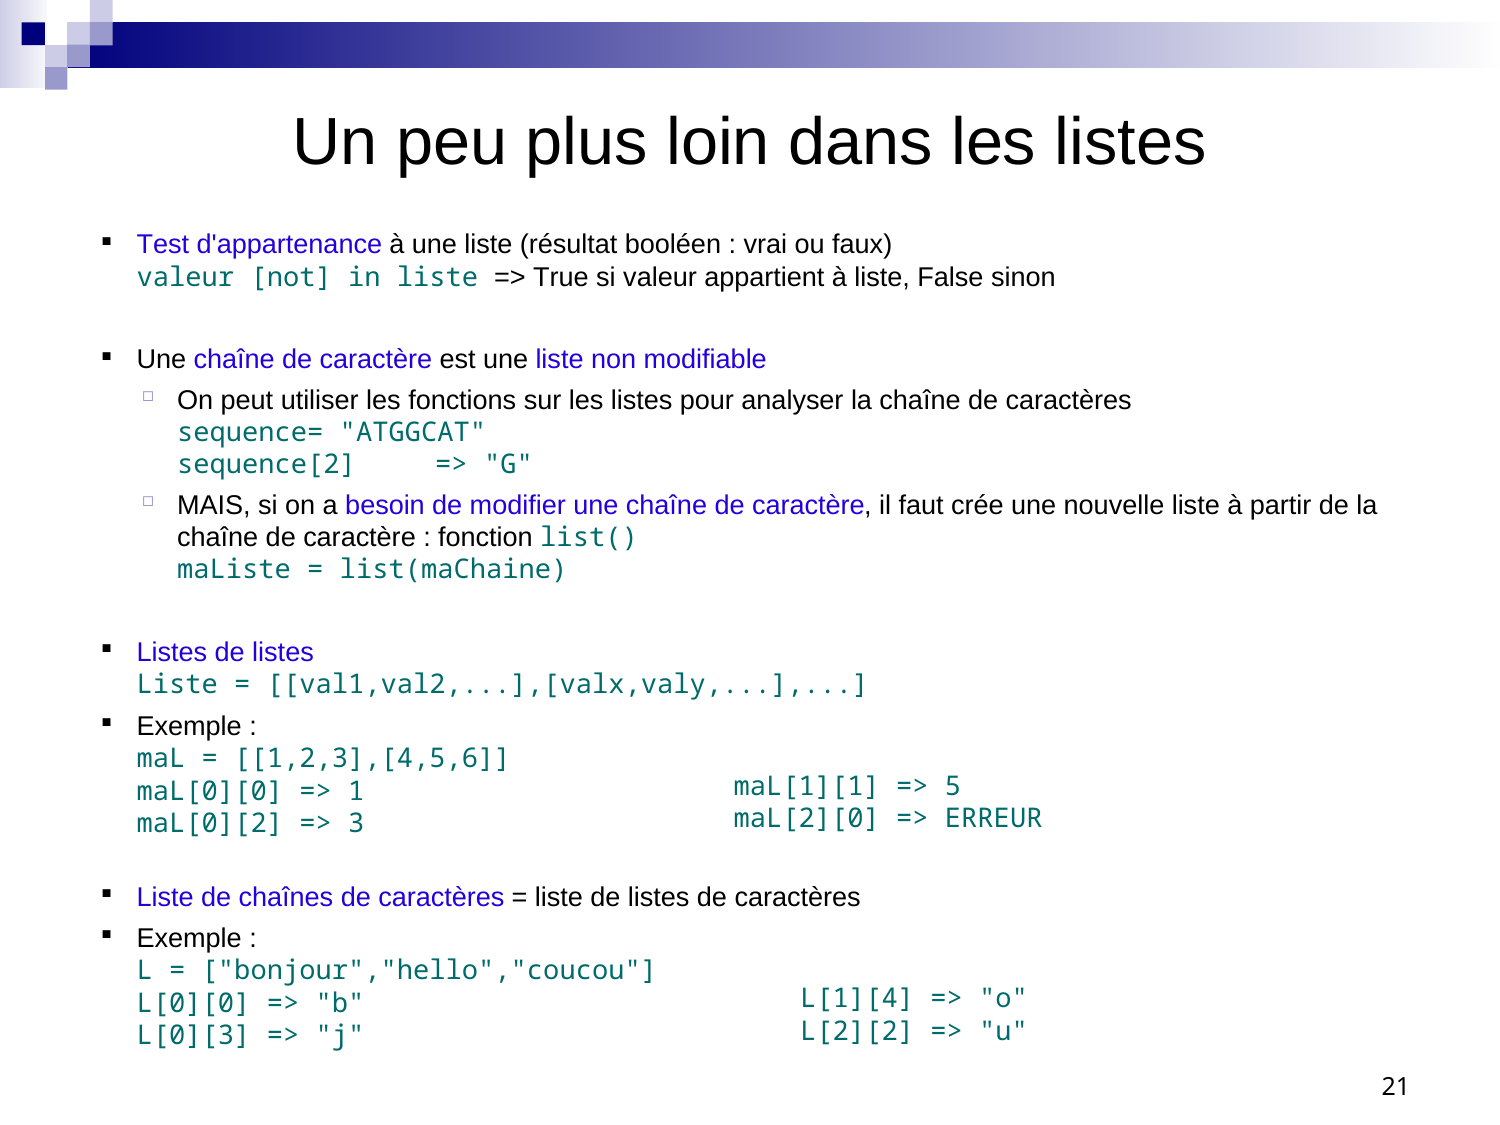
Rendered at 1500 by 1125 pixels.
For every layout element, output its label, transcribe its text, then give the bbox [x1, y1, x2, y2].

list Test d'appartenance à une liste (résultat booléen : vrai ou faux) valeur [not] in liste => True si valeur appartient à liste, False sinon Une chaîne de caractère est une liste non modifiable On peut utiliser les fonctions sur les listes pour analyser la chaîne de caractères sequence= "ATGGCAT" sequence[2] => "G" MAIS, si on a besoin de modifier une chaîne de caractère, il faut crée une nouvelle liste à partir de la chaîne de caractère : fonction list() maListe = list(maChaine) Listes de listes Liste = [[val1,val2,...],[valx,valy,...],...] Exemple : maL = [[1,2,3],[4,5,6]] maL[0][0] => 1 maL[0][2] => 3 Liste de chaînes de caractères = liste de listes de caractères Exemple : L = ["bonjour","hello","coucou"] L[0][0] => "b" L[0][3] => "j" [86, 219, 1448, 1070]
text_box maL[1][1] => 5 maL[2][0] => ERREUR [653, 760, 1238, 855]
text_box L[1][4] => "o" L[2][2] => "u" [720, 972, 1143, 1062]
title Un peu plus loin dans les listes [75, 69, 1426, 207]
